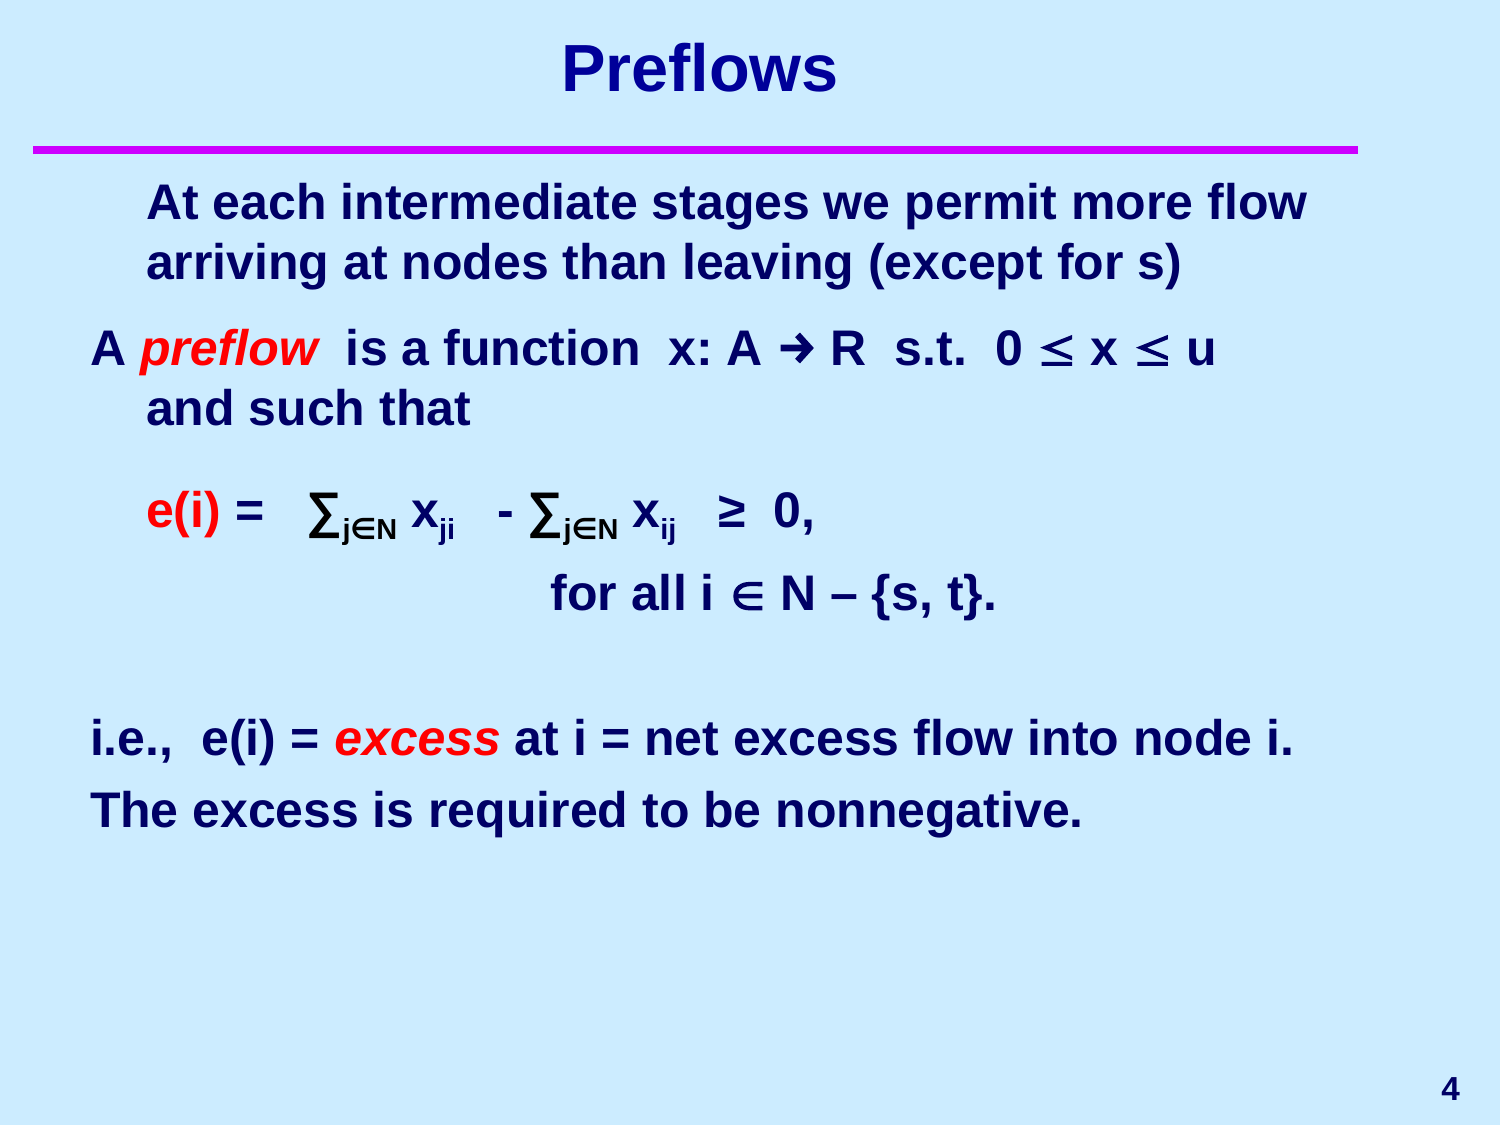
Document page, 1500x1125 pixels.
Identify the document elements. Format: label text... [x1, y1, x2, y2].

text_box <number> [1187, 1050, 1476, 1125]
title Preflows [62, 24, 1338, 113]
list At each intermediate stages we permit more flow arriving at nodes than leaving (except for s) A preflow is a function x: A → R s.t. 0 ≤ x ≤ u and such that e(i) = ∑j∈N xji - ∑j∈N xij ≥ 0, for all i ∈ N – {s, t}. i.e., e(i) = excess at i = net excess flow into node i. The excess is required to be nonnegative. [74, 162, 1343, 1000]
